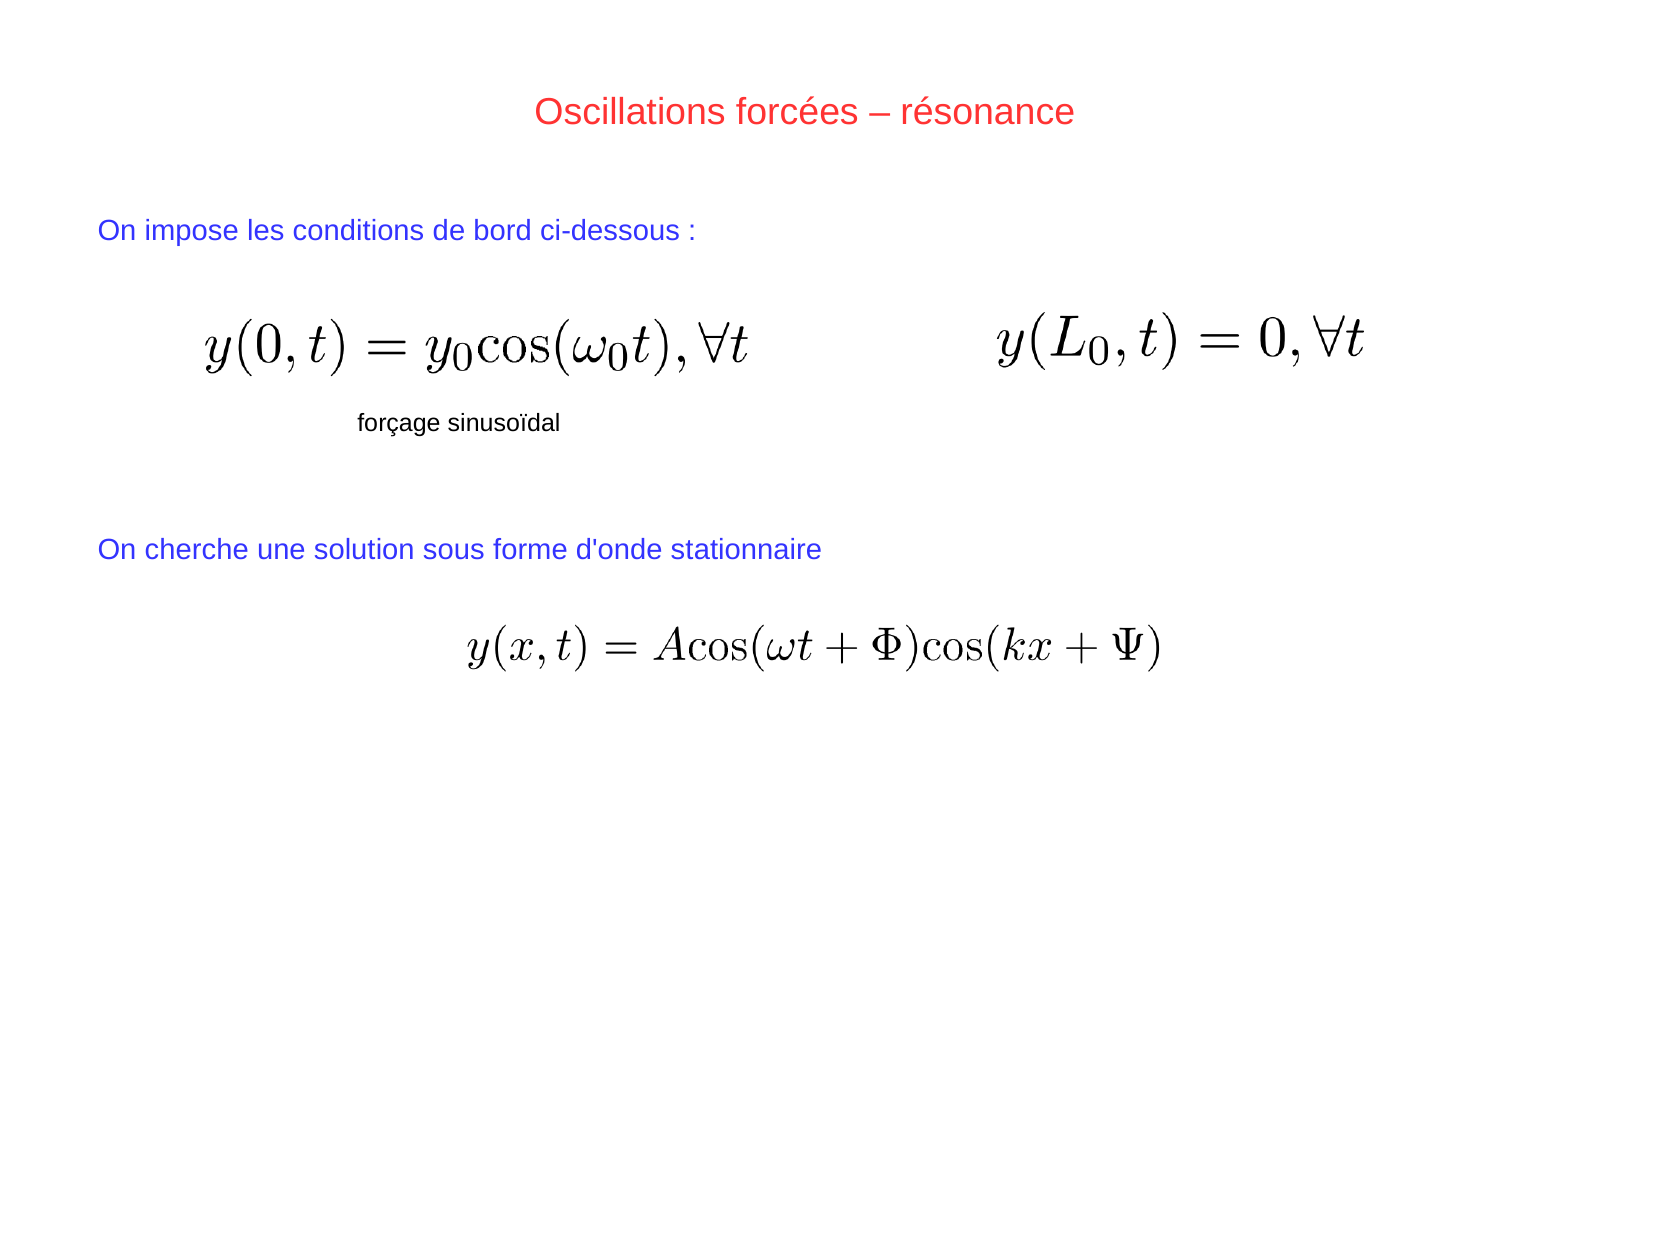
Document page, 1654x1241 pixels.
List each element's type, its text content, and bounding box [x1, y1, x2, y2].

text_box Oscillations forcées – résonance [519, 82, 1134, 142]
text_box On cherche une solution sous forme d'onde stationnaire [82, 525, 863, 574]
picture [177, 302, 768, 390]
text_box forçage sinusoïdal [342, 401, 591, 449]
picture [968, 289, 1400, 389]
picture [454, 607, 1176, 685]
text_box On impose les conditions de bord ci-dessous : [82, 206, 863, 255]
